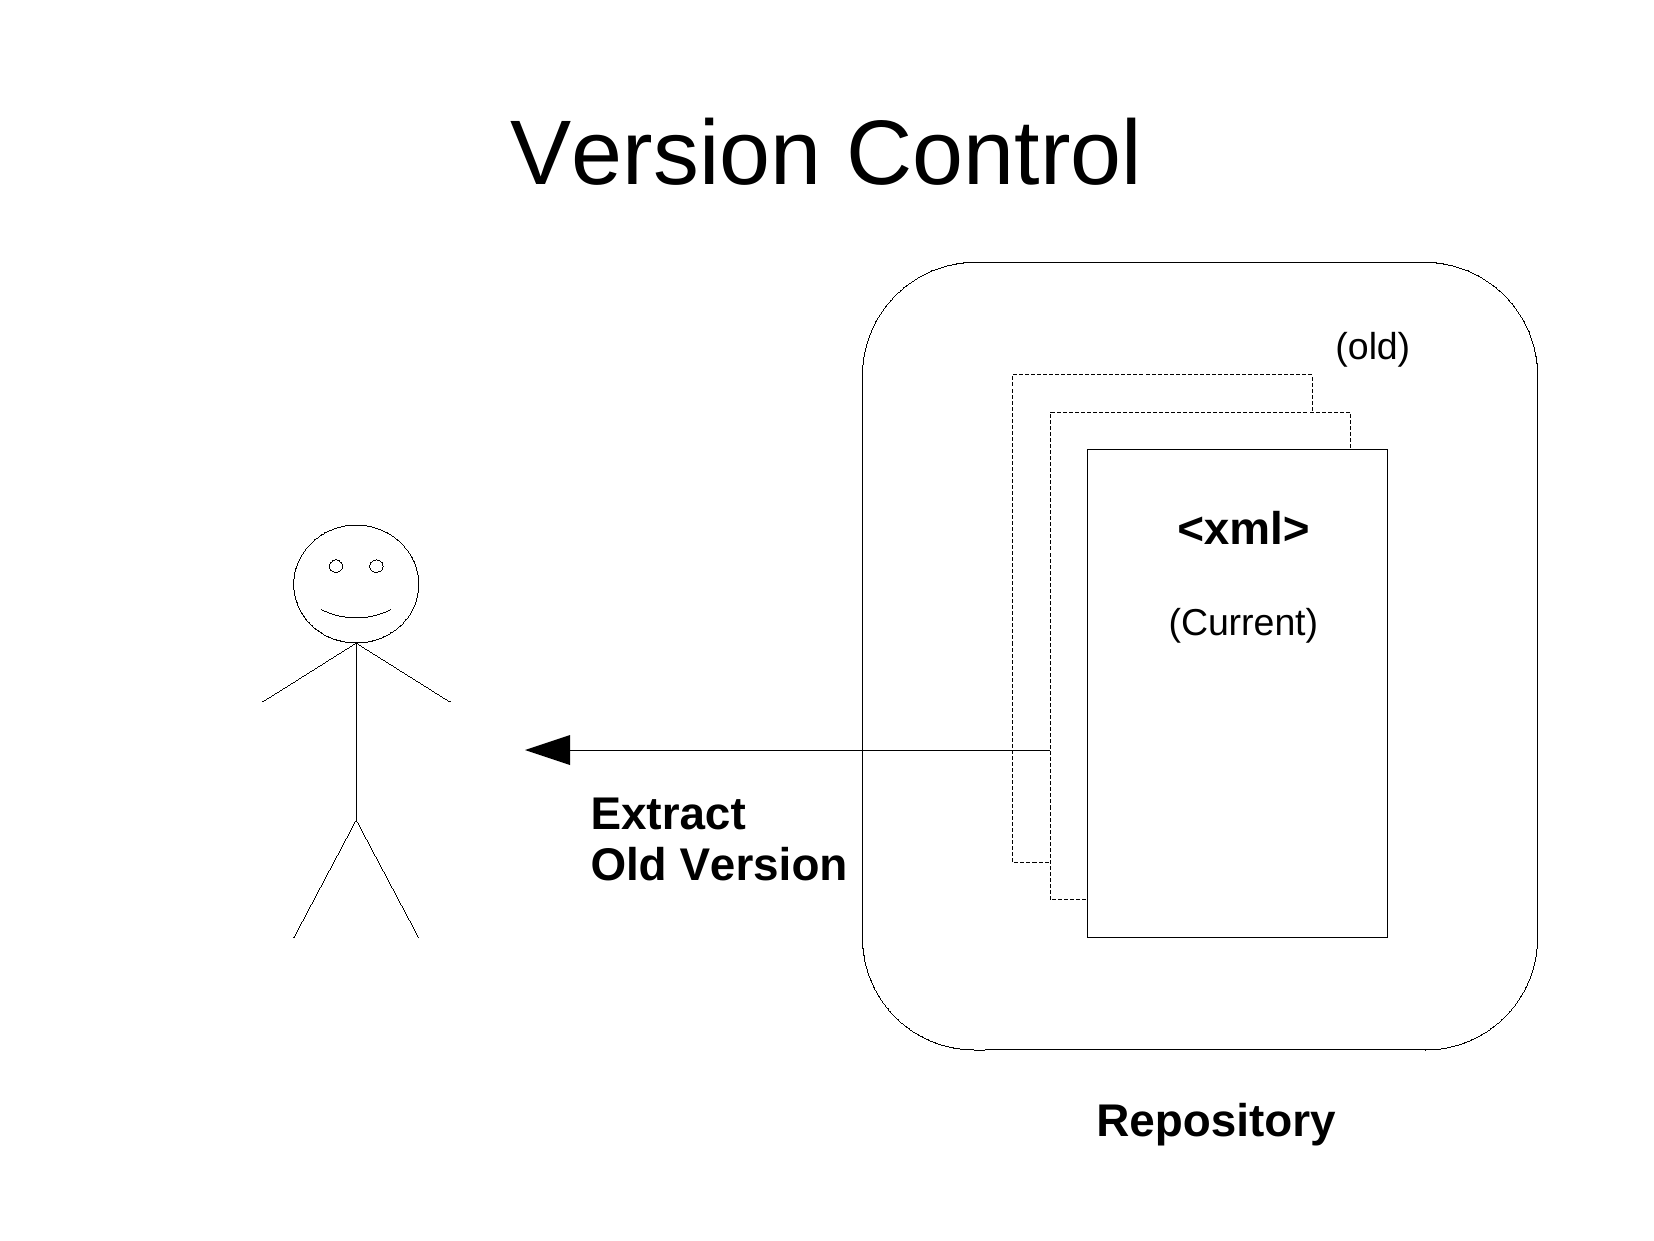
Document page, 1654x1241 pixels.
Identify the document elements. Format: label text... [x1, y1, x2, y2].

text_box <xml> [1162, 495, 1325, 563]
text_box Extract Old Version [575, 780, 863, 901]
title Version Control [82, 49, 1571, 257]
text_box (old) [1320, 318, 1426, 376]
text_box [1012, 374, 1388, 938]
text_box (Current) [1153, 594, 1334, 652]
text_box Repository [1081, 1087, 1351, 1155]
